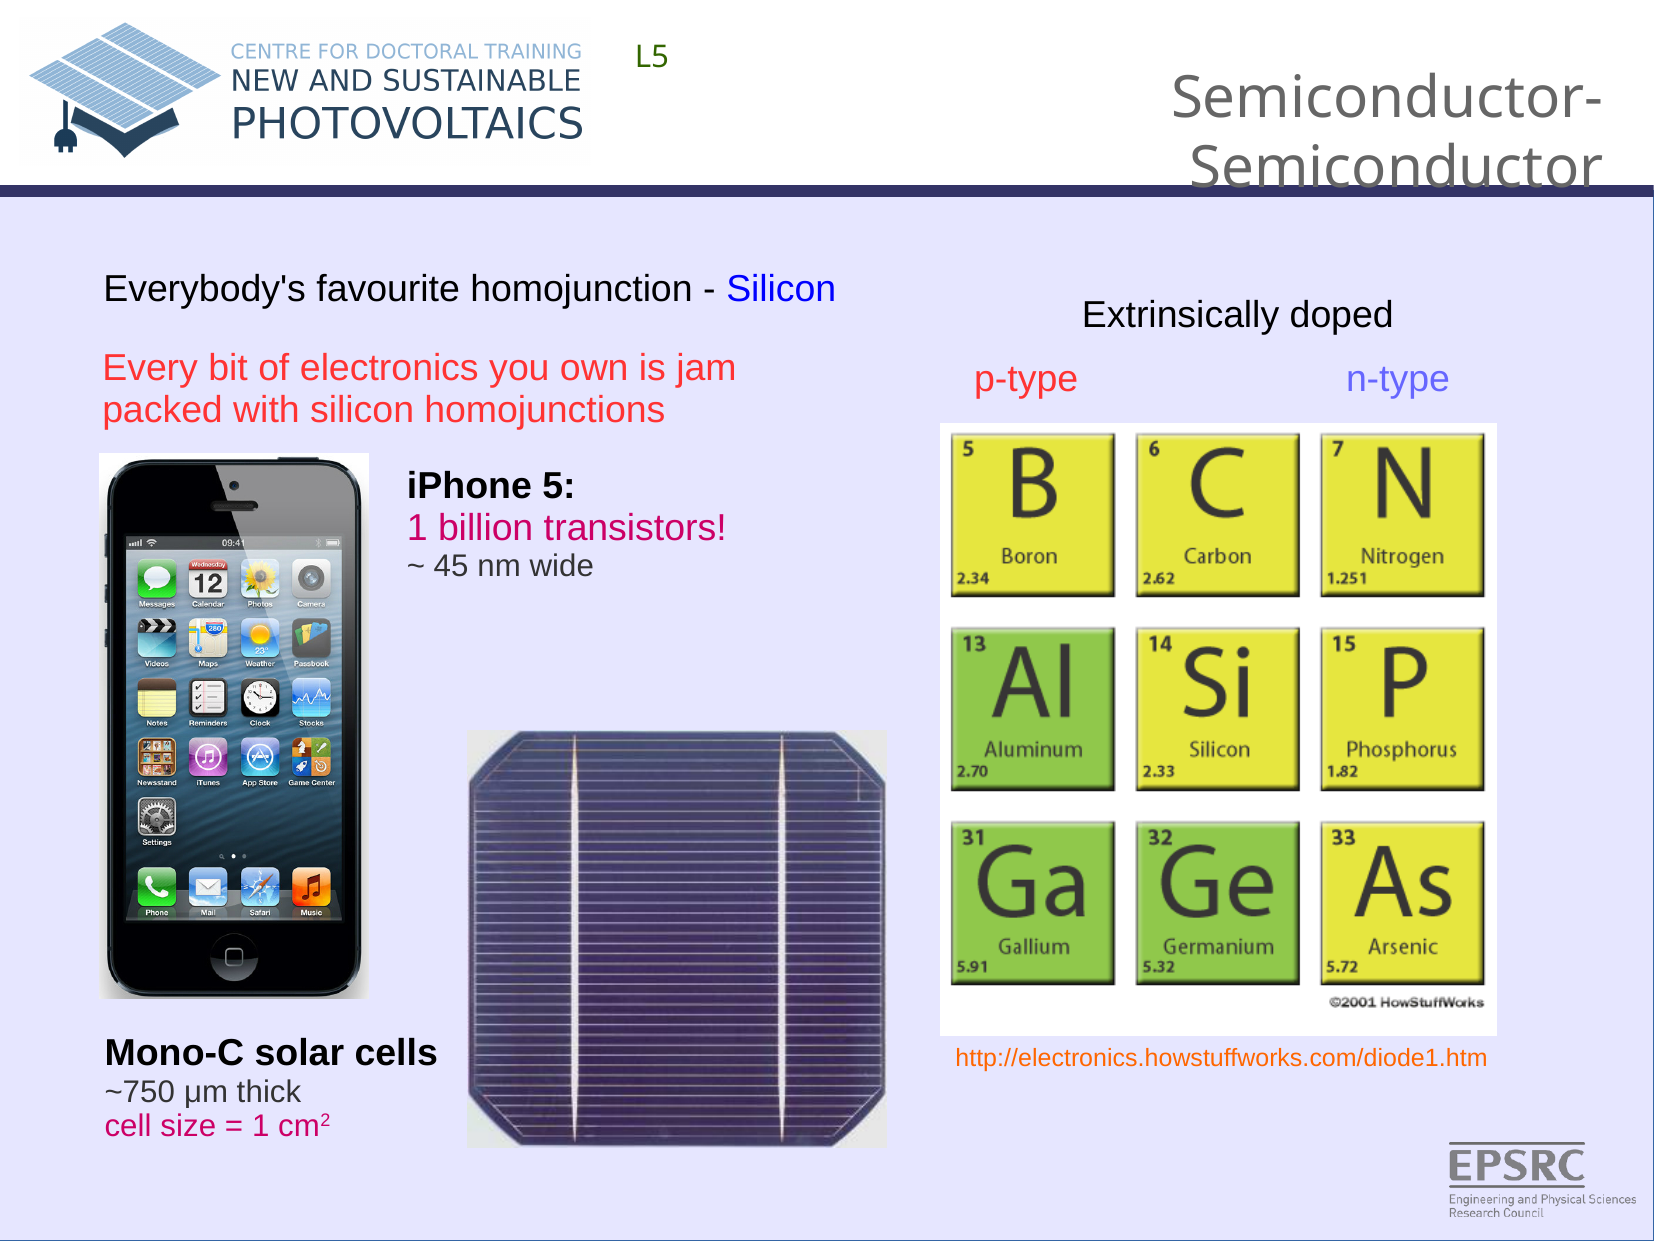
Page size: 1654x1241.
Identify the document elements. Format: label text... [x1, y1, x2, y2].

picture [99, 453, 369, 999]
text_box L5 [620, 29, 880, 80]
text_box http://electronics.howstuffworks.com/diode1.htm [940, 1035, 1654, 1093]
text_box Every bit of electronics you own is jam packed with silicon homojunctions [87, 339, 840, 557]
text_box p-type [959, 349, 1093, 407]
text_box [0, 197, 1654, 1241]
text_box iPhone 5: 1 billion transistors! ~ 45 nm wide [392, 457, 743, 592]
picture [19, 17, 591, 166]
picture [467, 730, 887, 1148]
text_box Extrinsically doped [1067, 285, 1409, 343]
text_box n-type [1331, 349, 1465, 407]
picture [940, 423, 1497, 1035]
text_box Semiconductor-Semiconductor [767, 51, 1618, 142]
picture [1449, 1142, 1636, 1217]
text_box Mono-C solar cells ~750 μm thick cell size = 1 cm2 [89, 1024, 453, 1152]
text_box Everybody's favourite homojunction - Silicon [88, 259, 852, 317]
